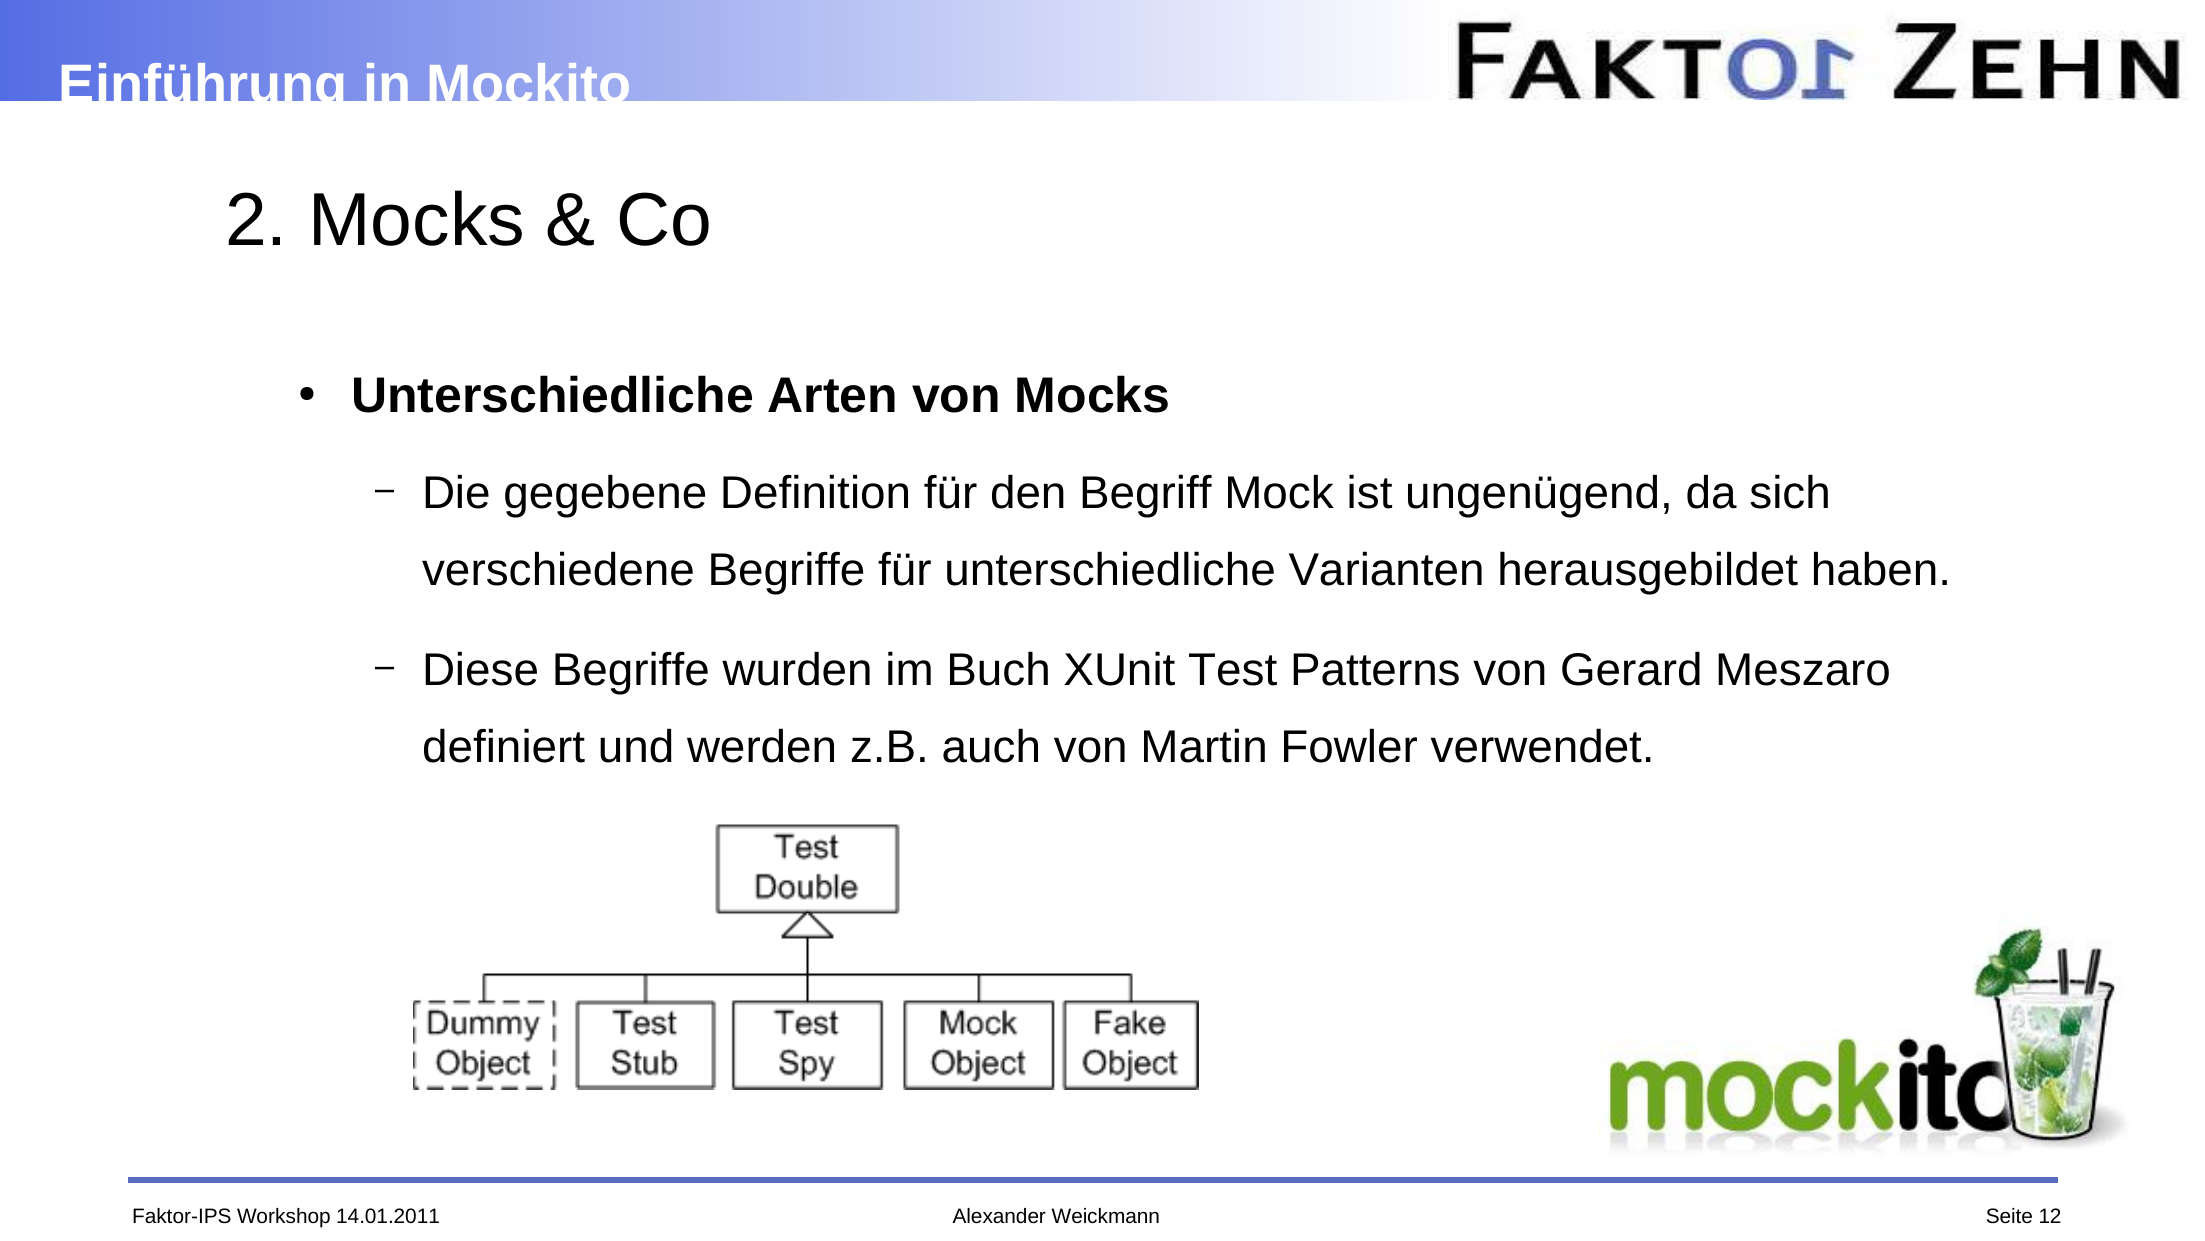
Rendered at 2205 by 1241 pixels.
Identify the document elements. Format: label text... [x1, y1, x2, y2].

picture [1448, 7, 2191, 100]
picture [413, 823, 1199, 1090]
picture [1598, 914, 2141, 1167]
title 2. Mocks & Co [225, 142, 1981, 296]
list Unterschiedliche Arten von Mocks Die gegebene Definition für den Begriff Mock ist ungenügend, da sich verschiedene Begriffe für unterschiedliche Varianten herausgebildet haben. Diese Begriffe wurden im Buch XUnit Test Patterns von Gerard Meszaro definiert und werden z.B. auch von Martin Fowler verwendet. [280, 339, 2036, 1108]
